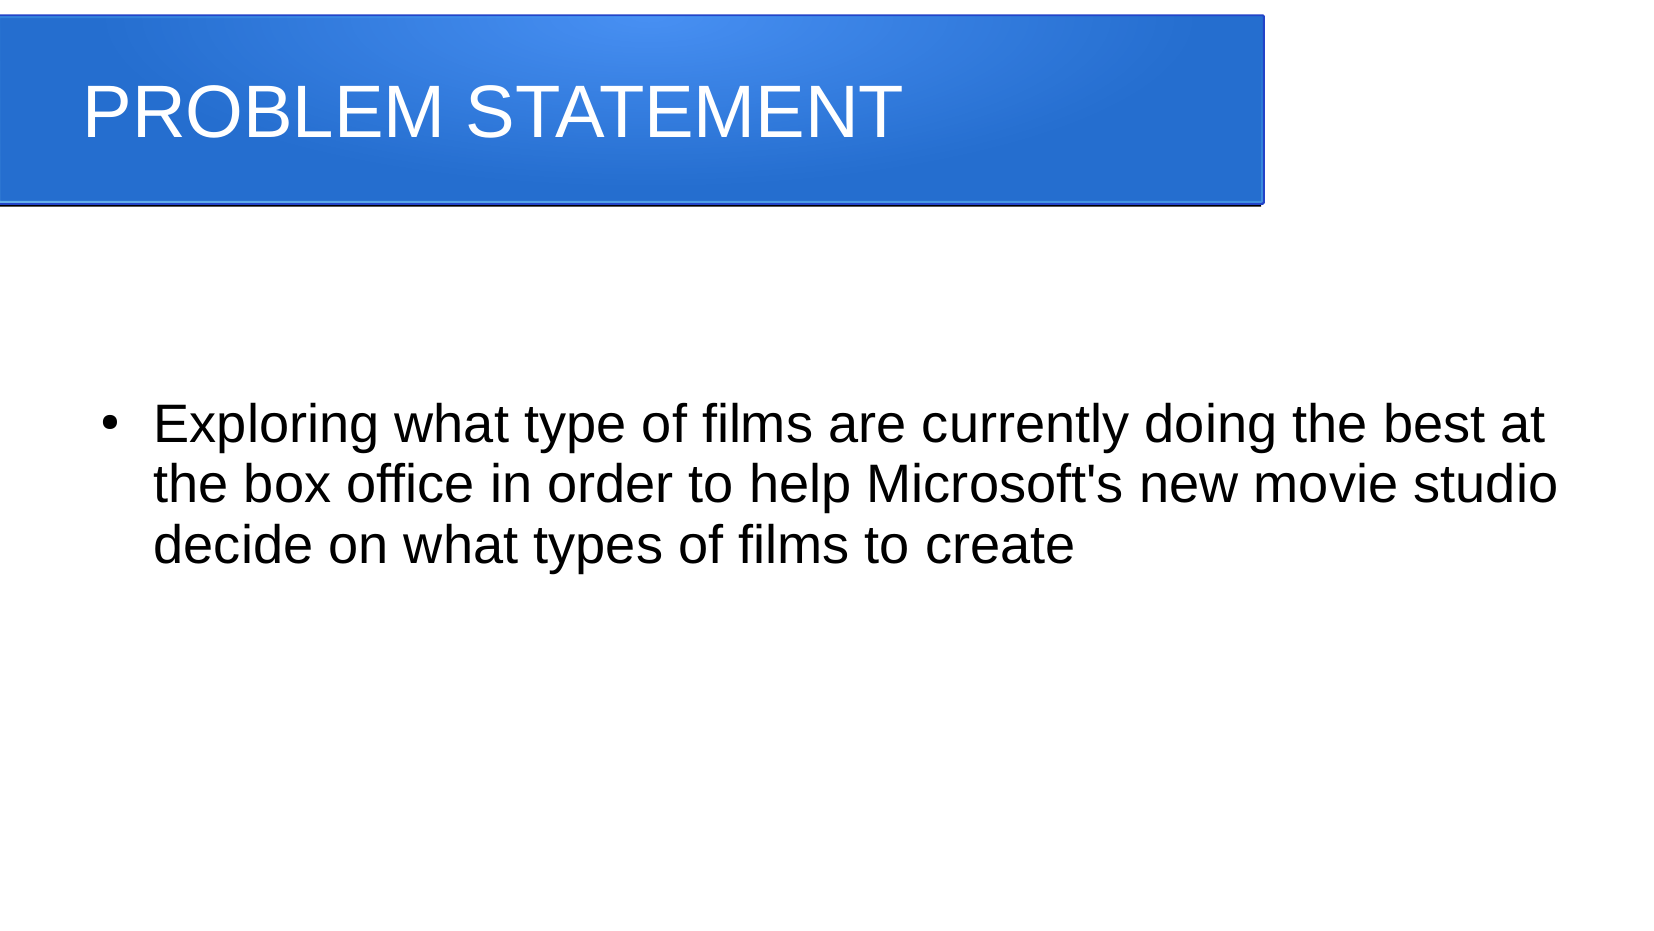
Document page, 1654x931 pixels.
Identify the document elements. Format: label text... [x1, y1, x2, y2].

title PROBLEM STATEMENT [82, 35, 1235, 189]
list Exploring what type of films are currently doing the best at the box office in order to help Microsoft's new movie studio decide on what types of films to create [82, 224, 1571, 764]
